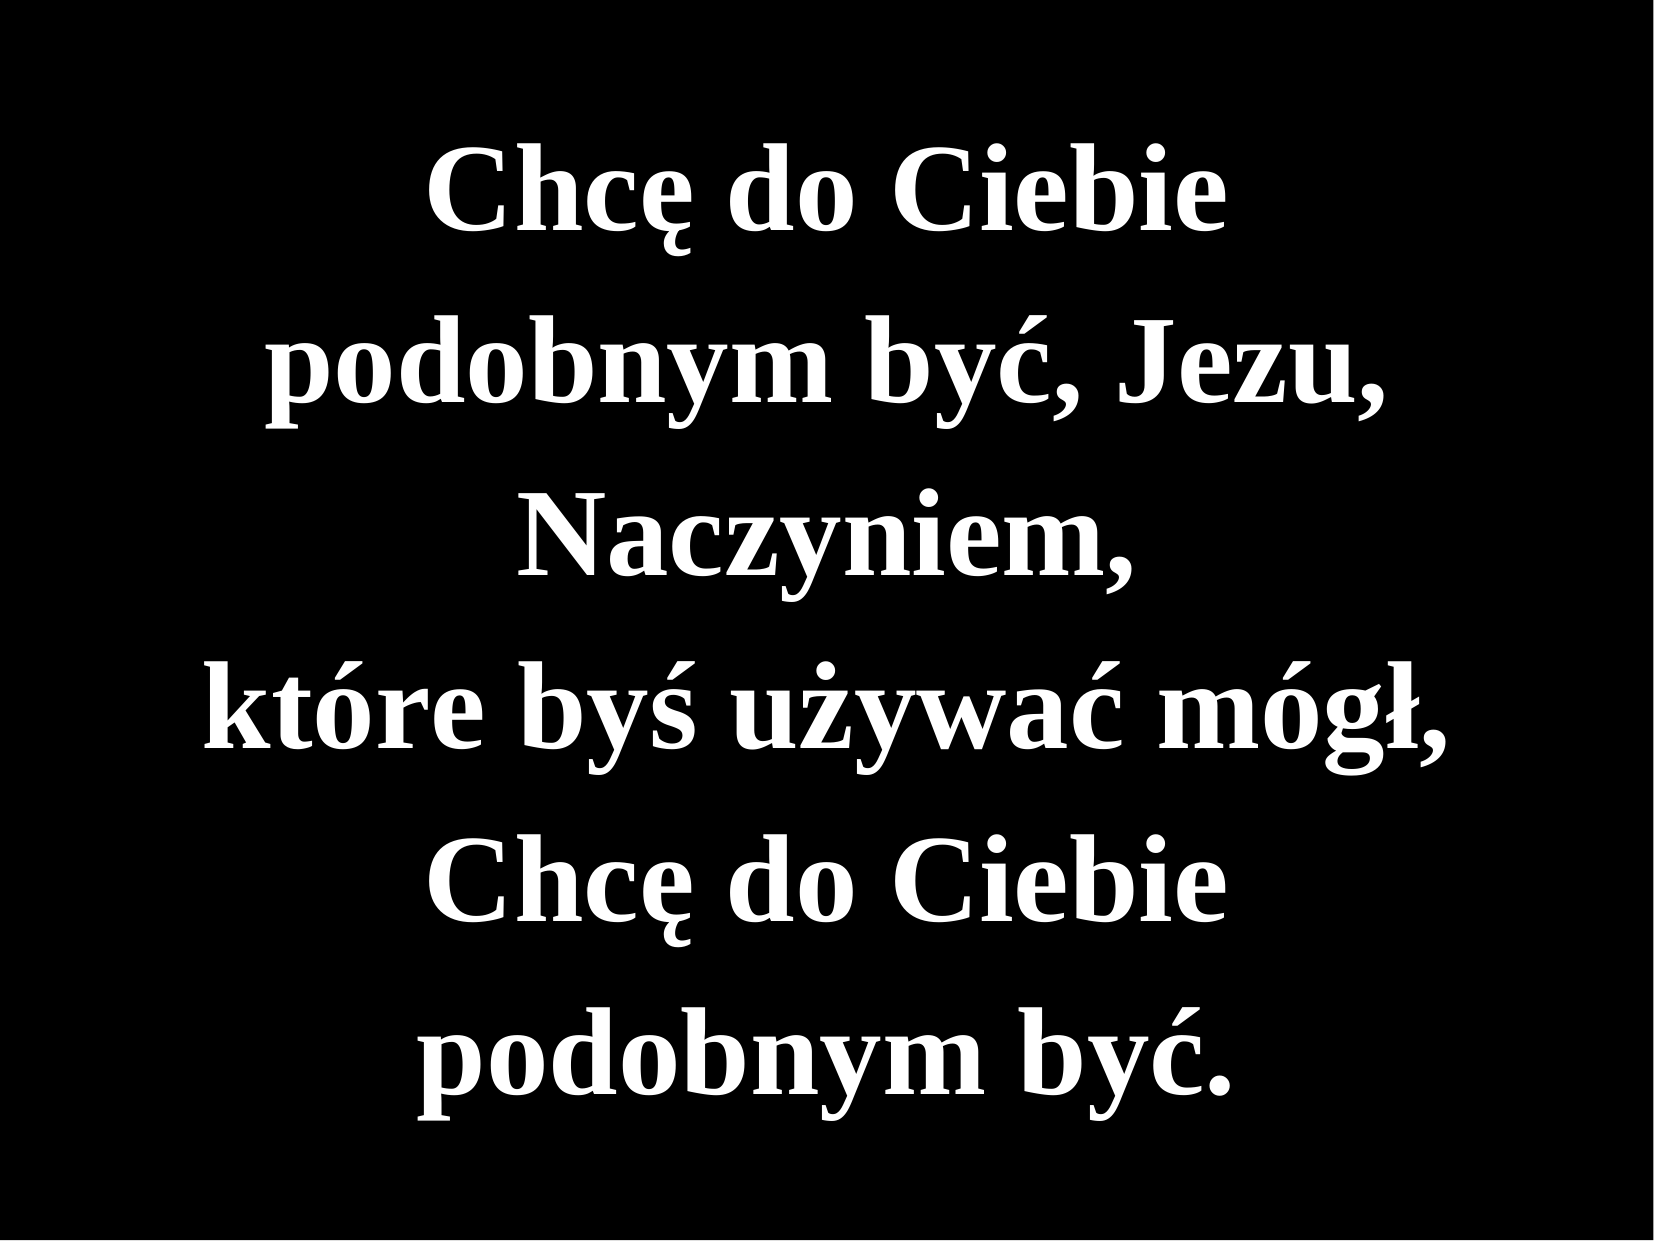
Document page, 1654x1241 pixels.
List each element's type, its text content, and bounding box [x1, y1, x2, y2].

title Chcę do Ciebie ppp podobnym być, Jezu, ppp Naczyniem, ppp które byś używać mógł, ppp Chcę do Ciebie ppp podobnym być. [0, 0, 1654, 1241]
